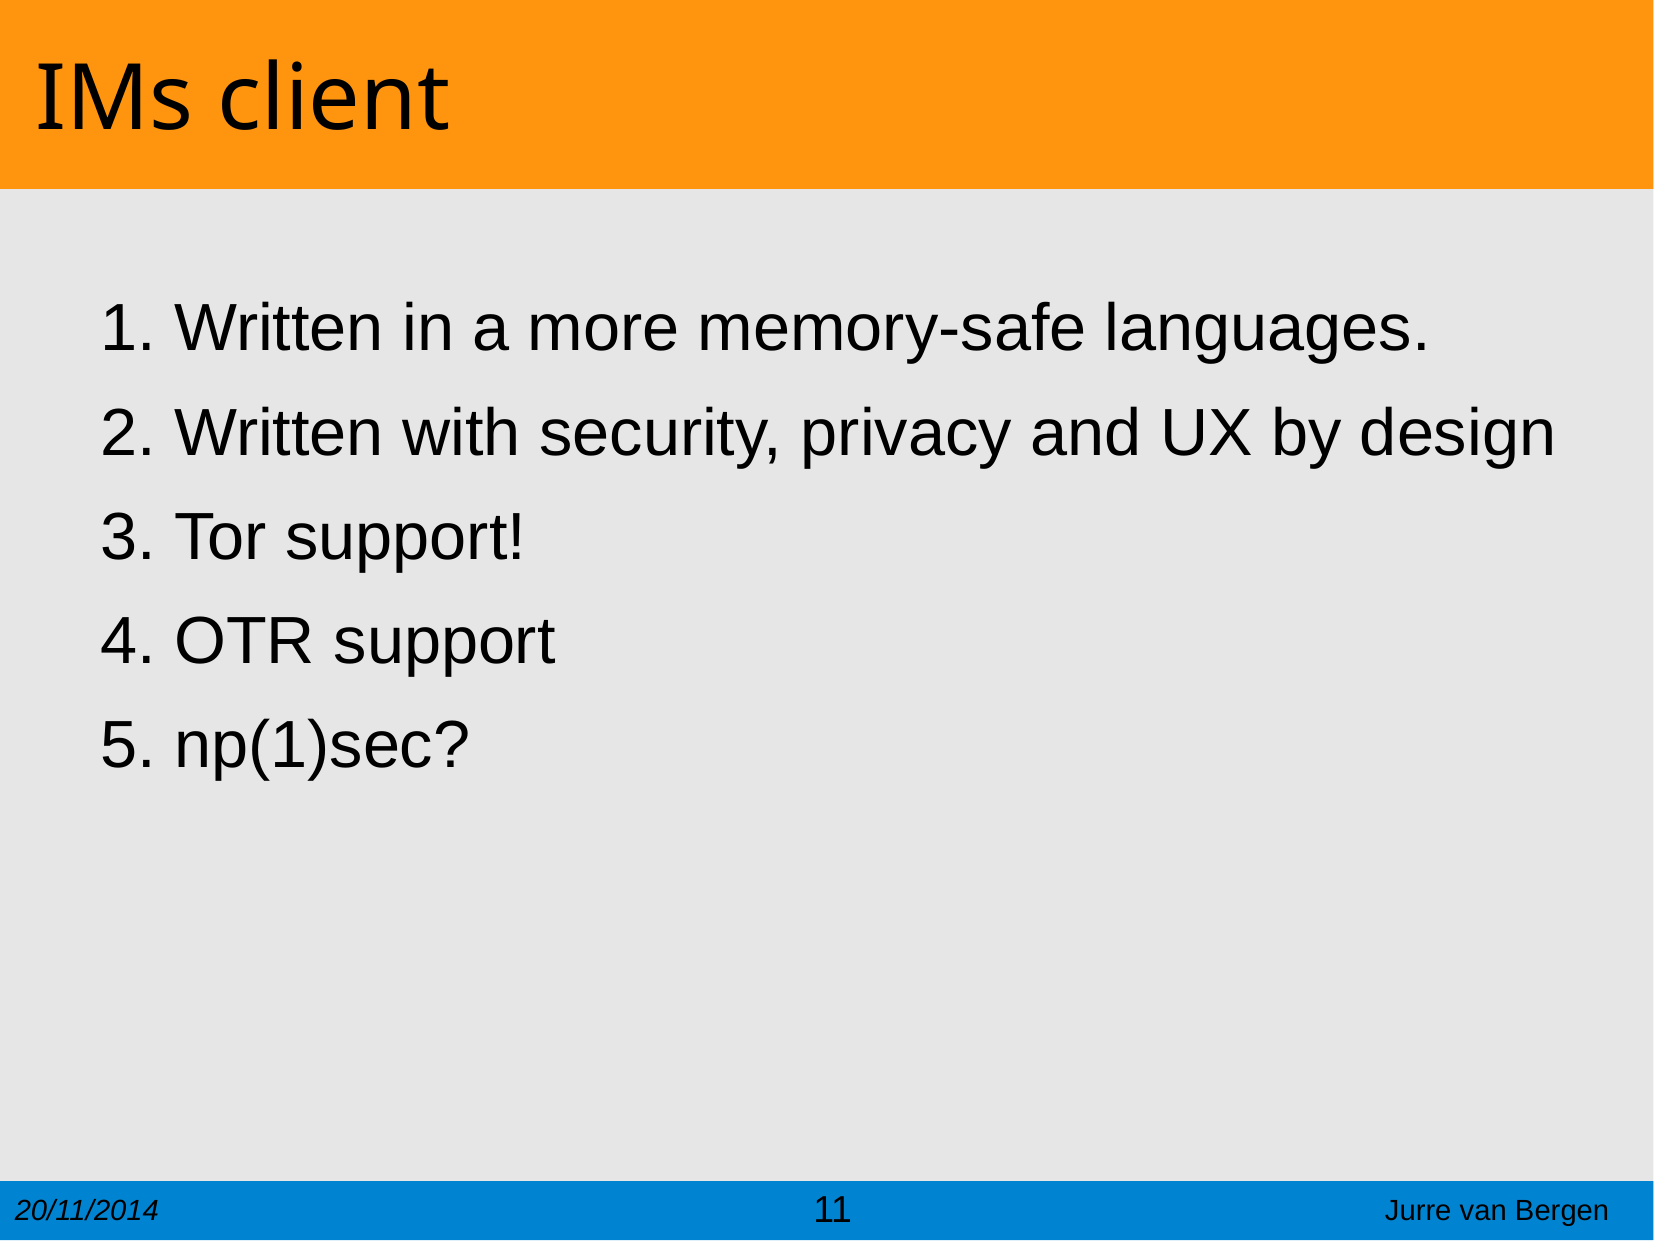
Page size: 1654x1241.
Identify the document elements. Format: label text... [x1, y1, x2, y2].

list Written in a more memory-safe languages. Written with security, privacy and UX by design Tor support! OTR support np(1)sec? [82, 290, 1571, 1010]
title IMs client [35, 0, 1185, 189]
